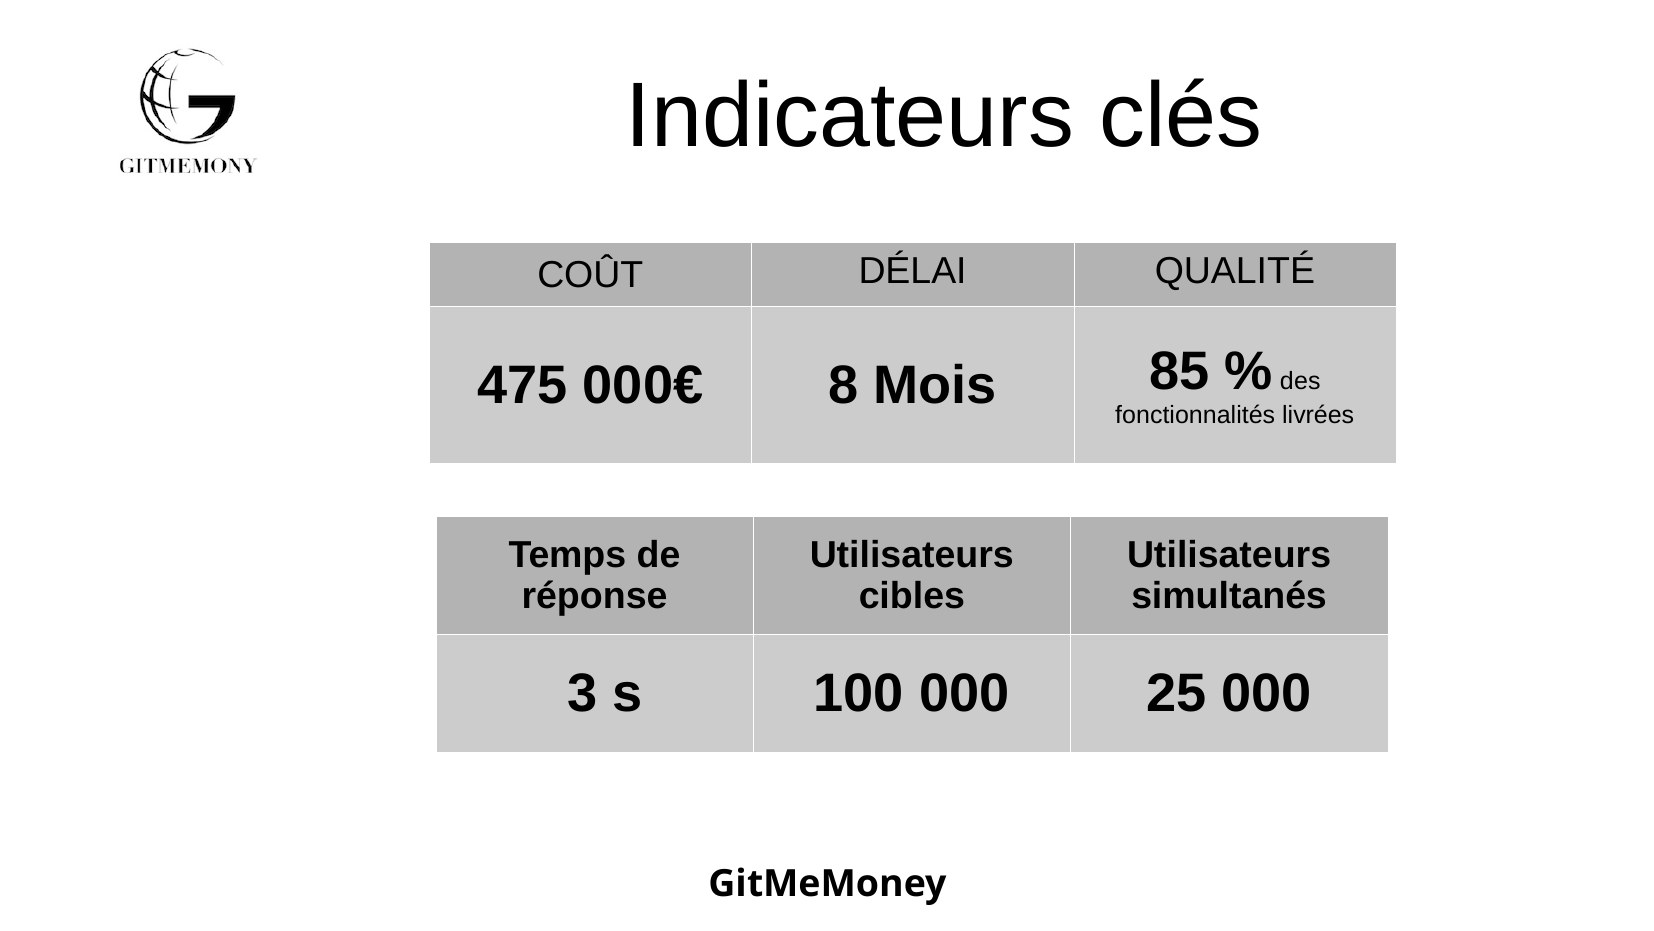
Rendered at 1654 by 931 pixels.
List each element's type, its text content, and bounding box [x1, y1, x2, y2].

table_header COÛT [430, 243, 751, 306]
table_cell 85 % des fonctionnalités livrées [1075, 307, 1396, 463]
table_header Utilisateurs cibles [754, 517, 1070, 634]
table_cell 100 000 [754, 635, 1070, 752]
title Indicateurs clés [324, 37, 1565, 193]
table_header DÉLAI [752, 243, 1074, 306]
table_cell 3 s [437, 635, 753, 752]
table_header QUALITÉ [1075, 243, 1396, 306]
table_header Temps de réponse [437, 517, 753, 634]
table_cell 475 000€ [430, 307, 751, 463]
table_cell 25 000 [1071, 635, 1388, 752]
picture [71, 29, 296, 204]
table_header Utilisateurs simultanés [1071, 517, 1388, 634]
table_cell 8 Mois [752, 307, 1074, 463]
